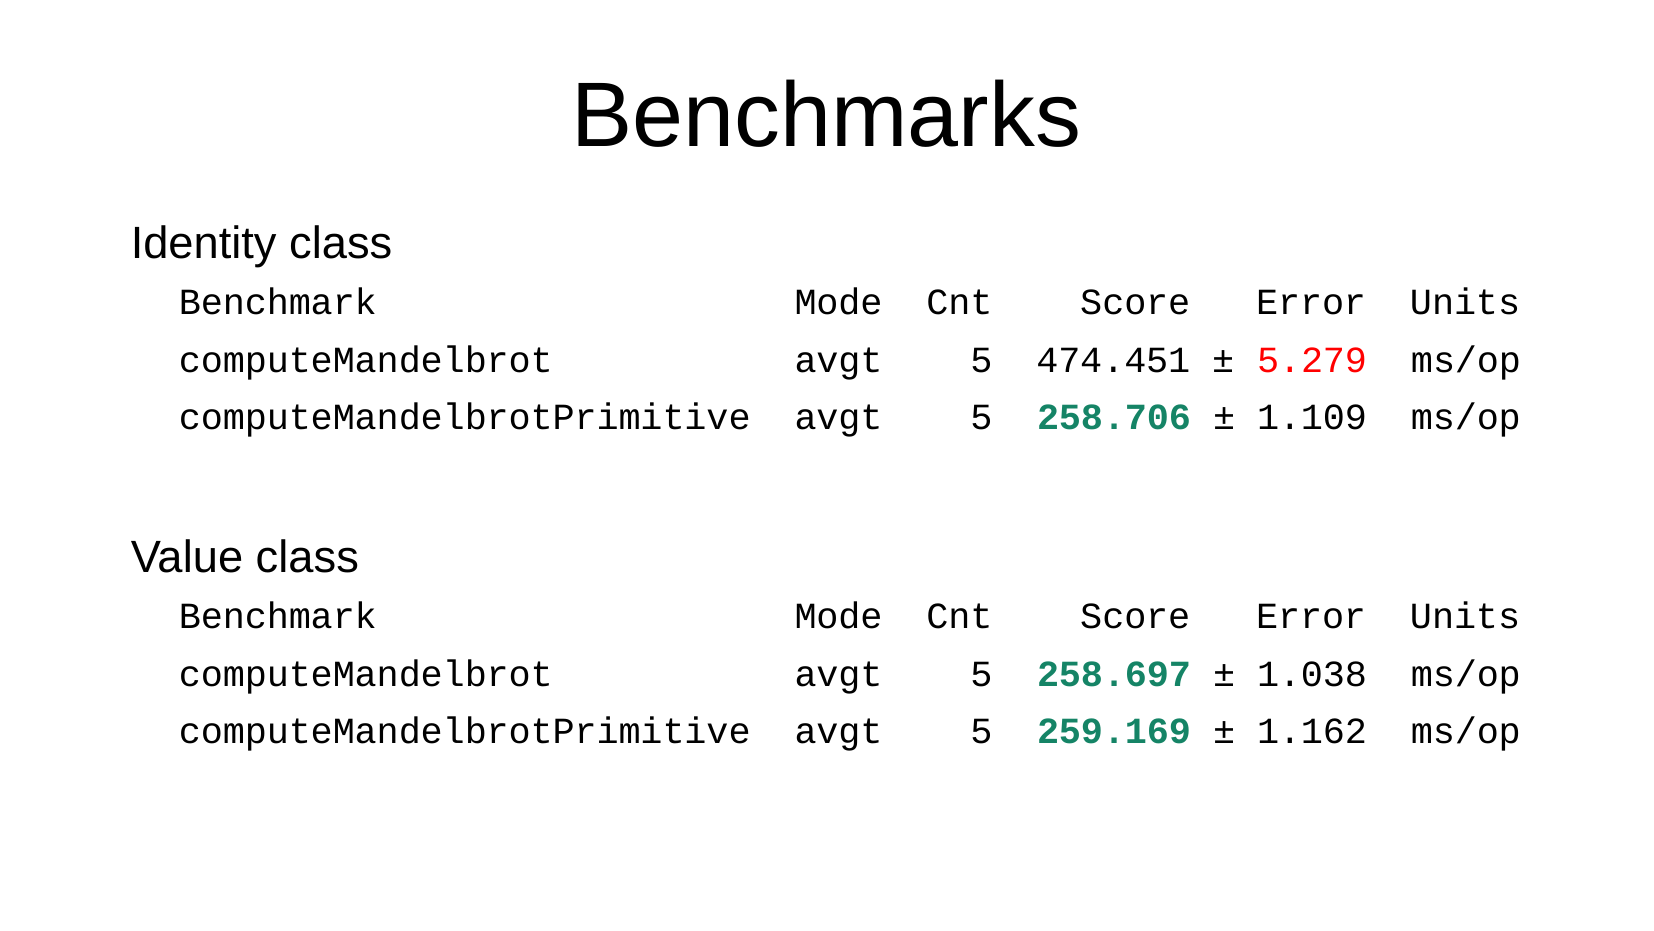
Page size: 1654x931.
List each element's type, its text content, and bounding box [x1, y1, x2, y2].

list Identity class Benchmark Mode Cnt Score Error Units computeMandelbrot avgt 5 474.451 ± 5.279 ms/op computeMandelbrotPrimitive avgt 5 258.706 ± 1.109 ms/op Value class Benchmark Mode Cnt Score Error Units computeMandelbrot avgt 5 258.697 ± 1.038 ms/op computeMandelbrotPrimitive avgt 5 259.169 ± 1.162 ms/op [82, 217, 1571, 758]
title Benchmarks [82, 37, 1571, 193]
